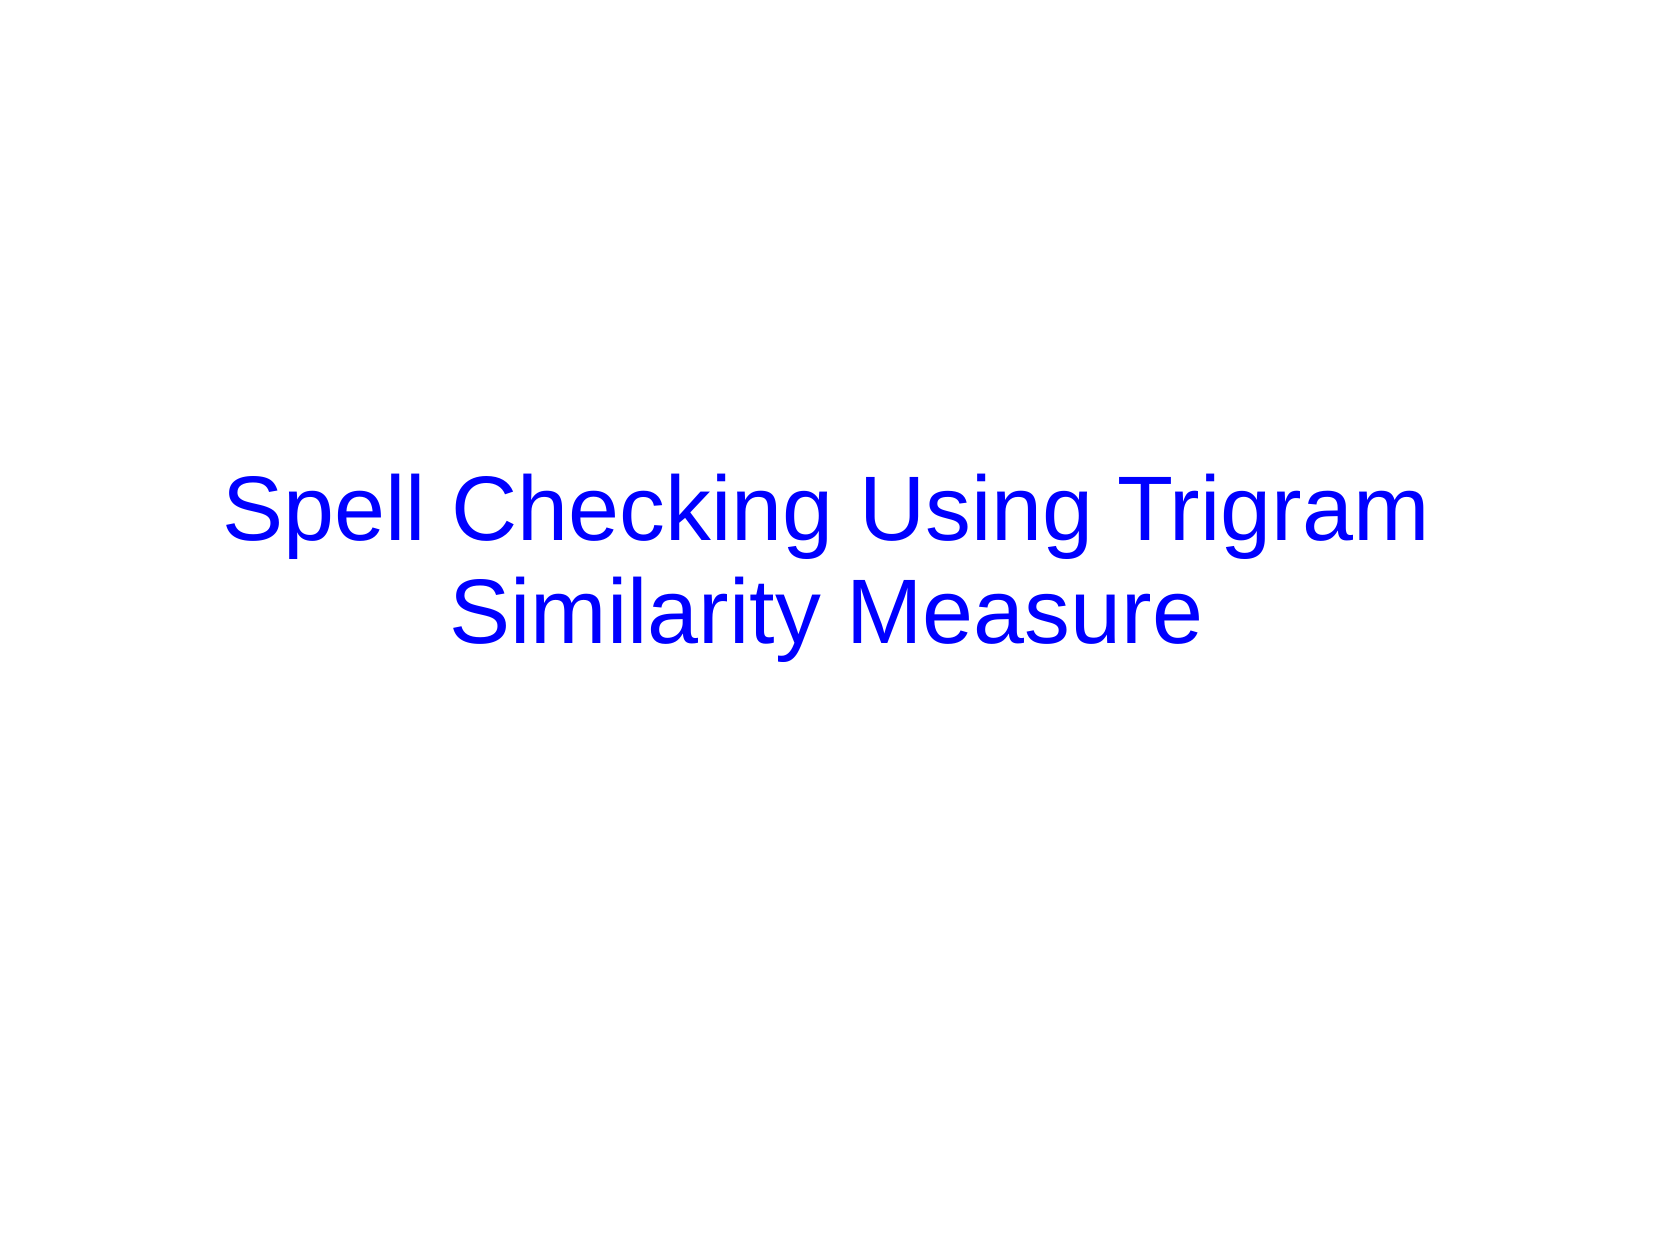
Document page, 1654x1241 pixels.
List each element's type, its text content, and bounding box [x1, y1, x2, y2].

title Spell Checking Using Trigram Similarity Measure [82, 456, 1571, 664]
